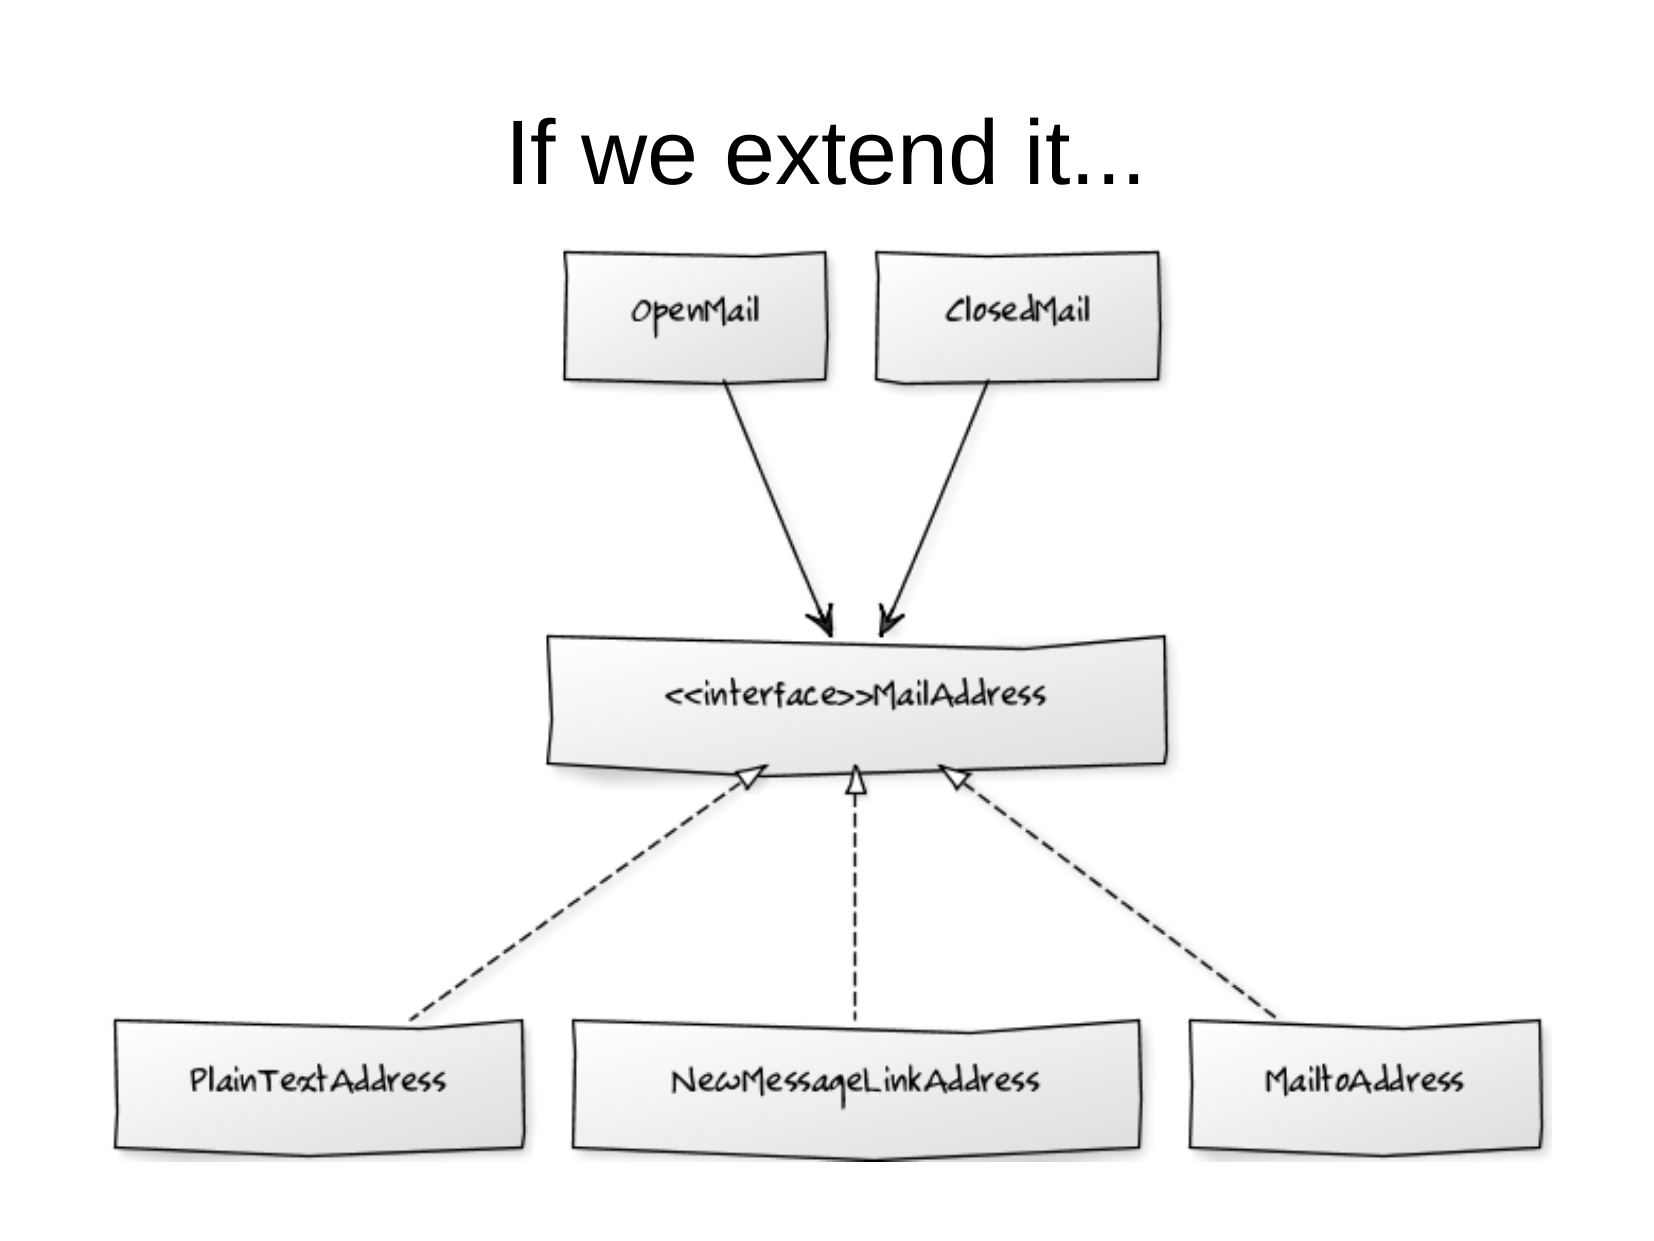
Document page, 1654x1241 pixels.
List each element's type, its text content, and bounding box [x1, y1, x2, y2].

title If we extend it... [82, 49, 1571, 257]
picture [104, 239, 1552, 1162]
